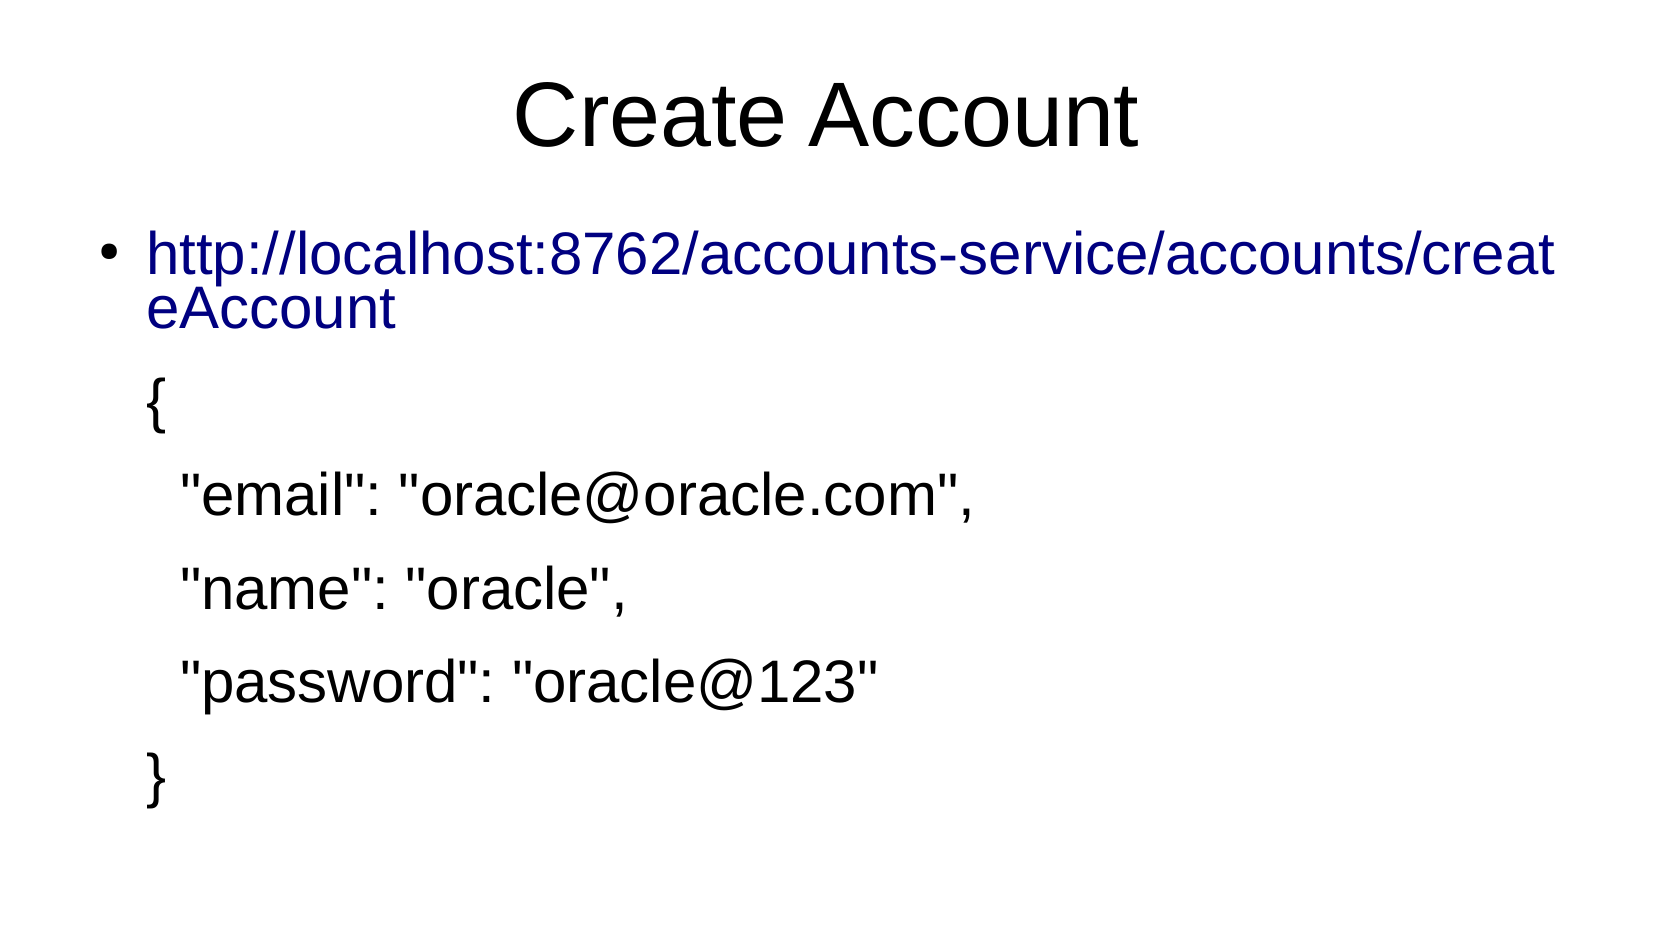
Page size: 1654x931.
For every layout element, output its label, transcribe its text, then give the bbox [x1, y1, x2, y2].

list http://localhost:8762/accounts-service/accounts/createAccount { "email": "oracle@oracle.com", "name": "oracle", "password": "oracle@123" } [82, 217, 1571, 758]
title Create Account [82, 37, 1571, 193]
